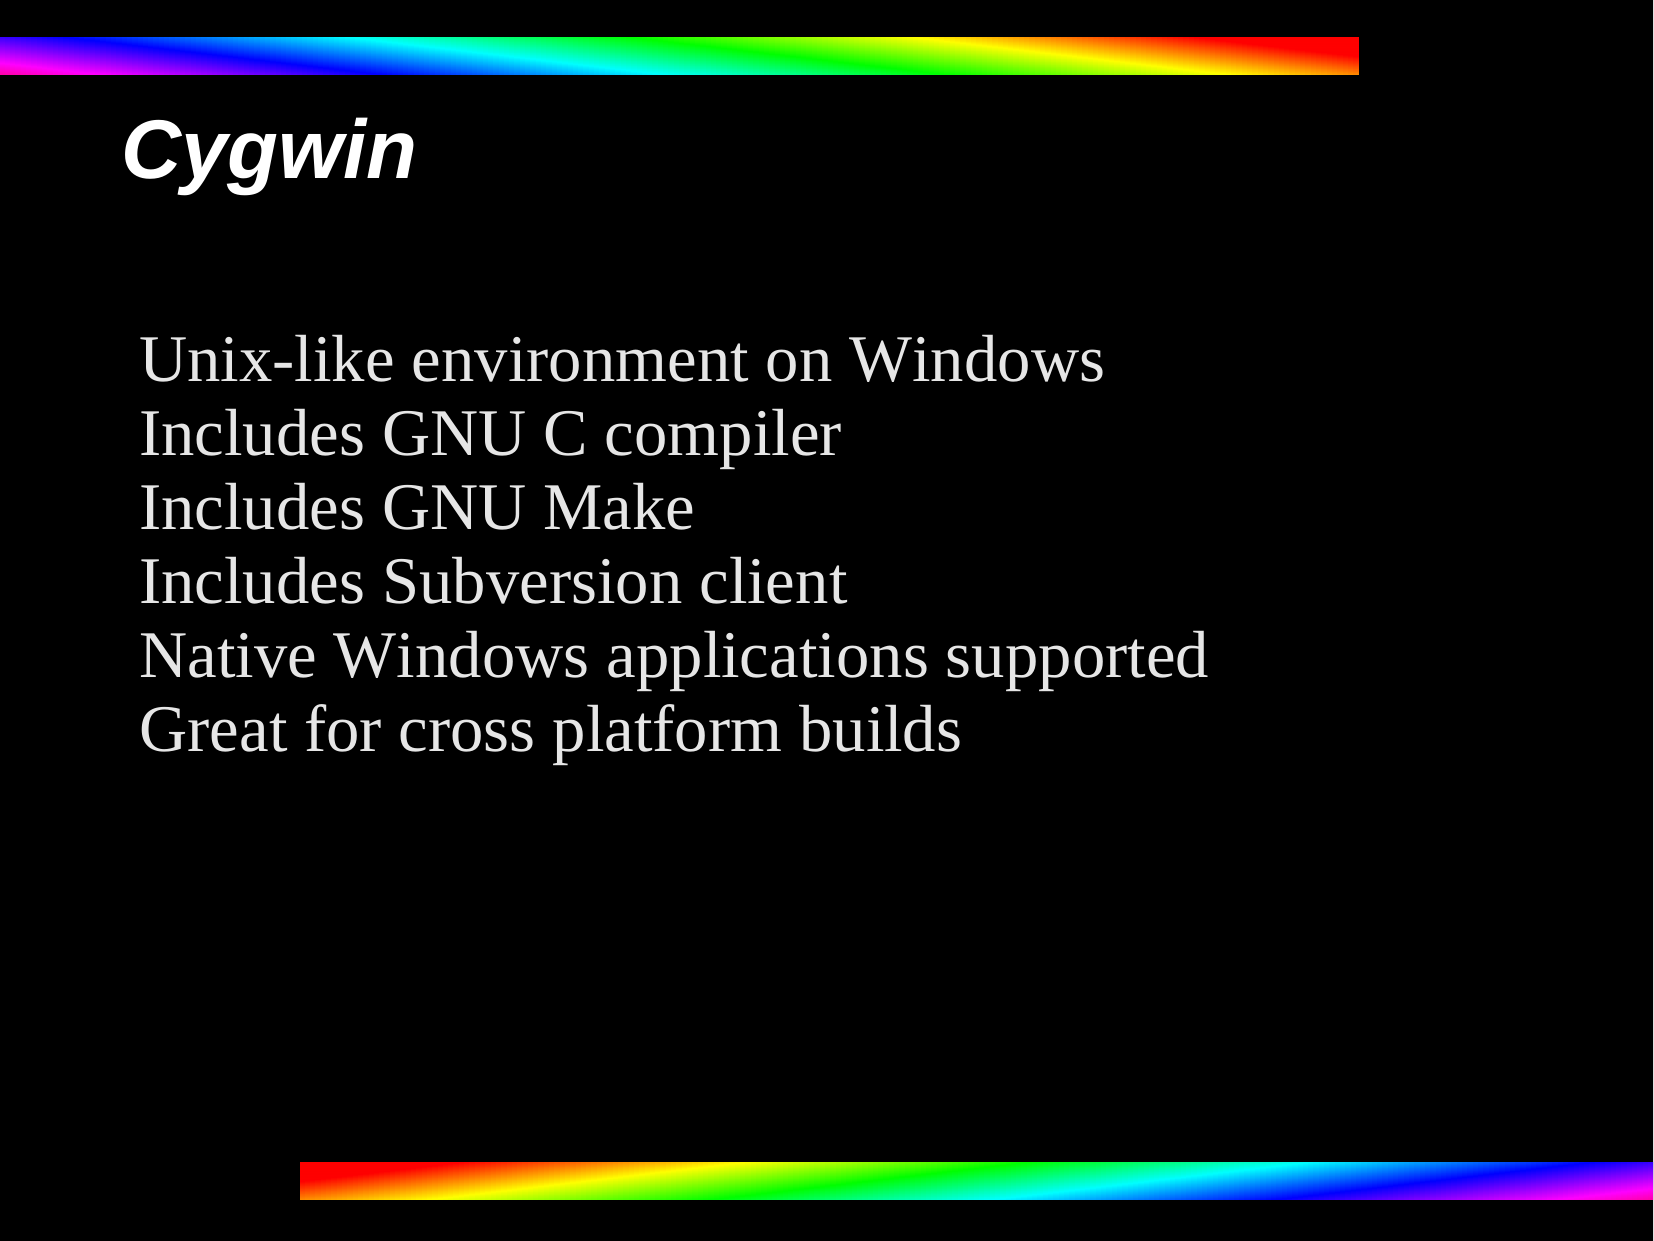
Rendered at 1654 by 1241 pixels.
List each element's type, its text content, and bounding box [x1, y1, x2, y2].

picture [0, 0, 1654, 1241]
title Cygwin [121, 53, 1534, 247]
list Unix-like environment on Windows Includes GNU C compiler Includes GNU Make Includes Subversion client Native Windows applications supported Great for cross platform builds [121, 322, 1561, 1118]
